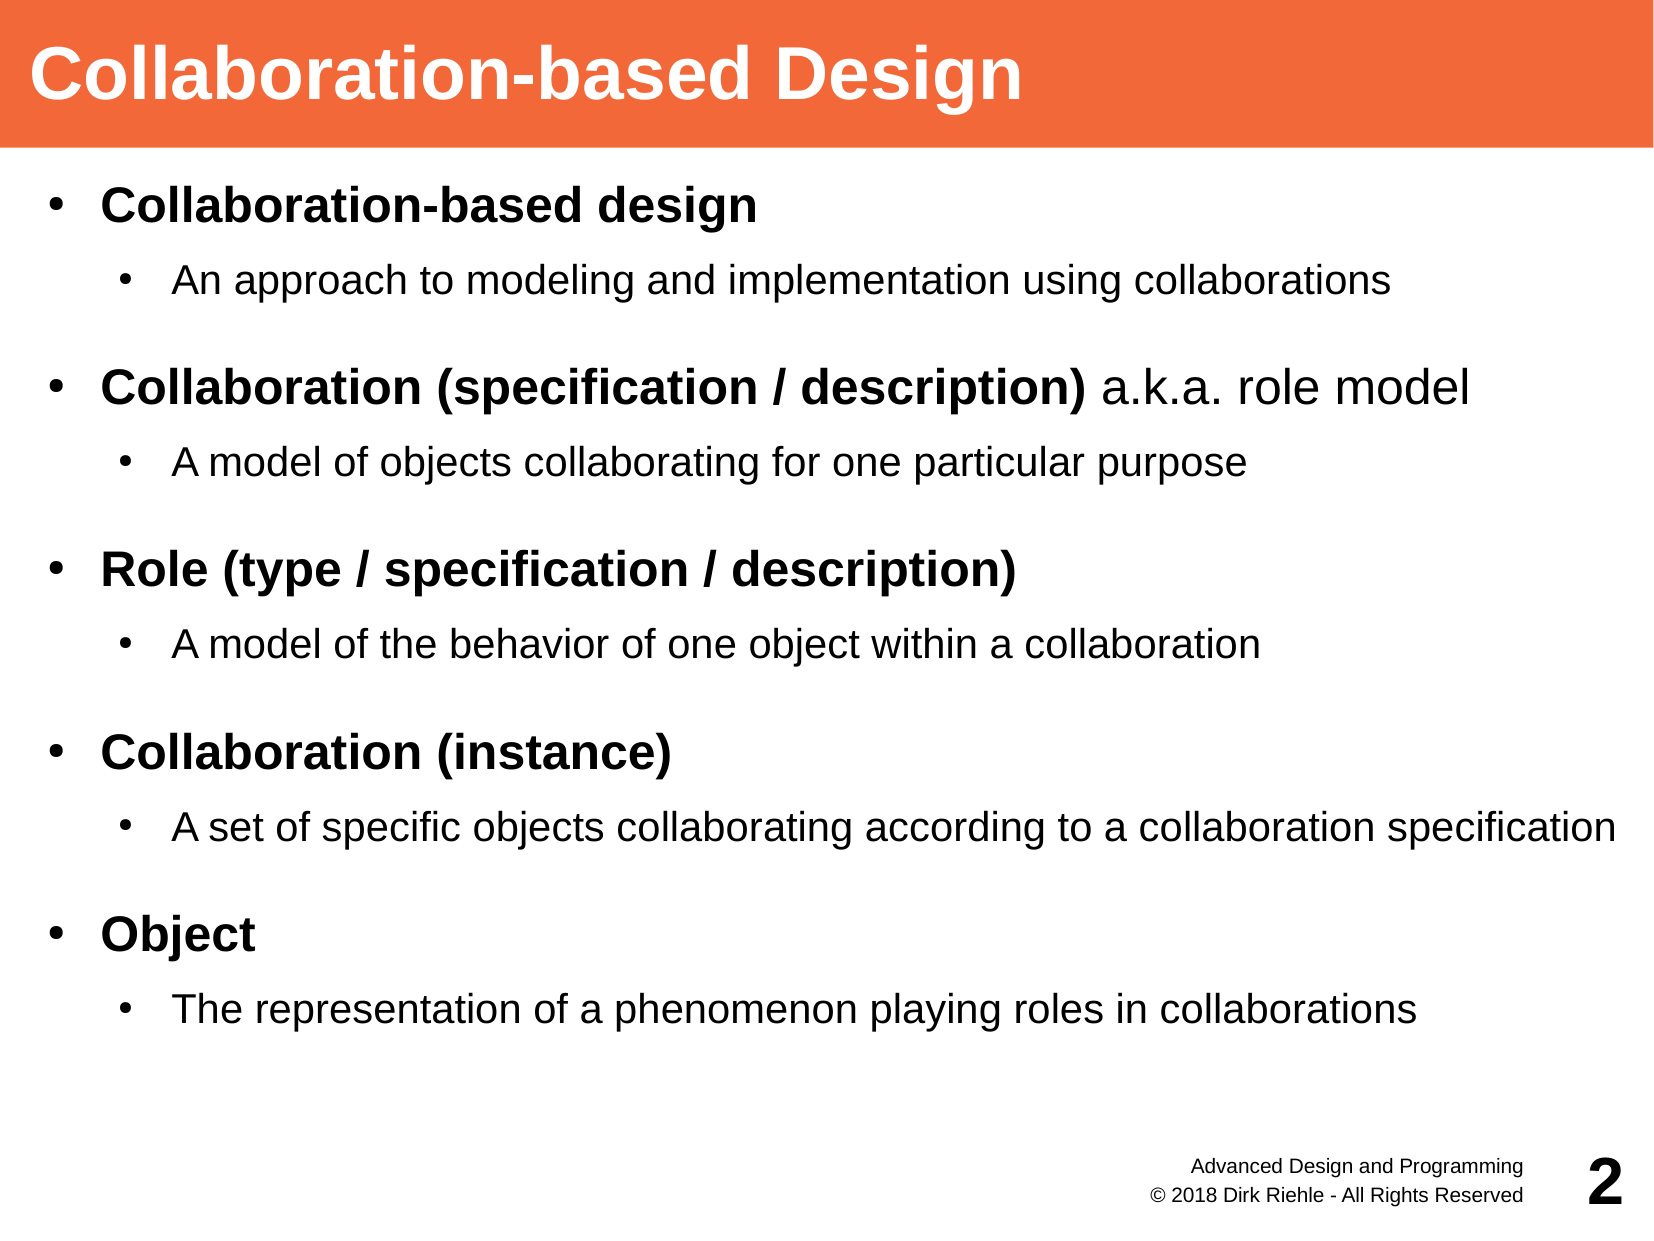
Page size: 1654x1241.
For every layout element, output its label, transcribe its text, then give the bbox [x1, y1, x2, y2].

list Collaboration-based design An approach to modeling and implementation using collaborations Collaboration (specification / description) a.k.a. role model A model of objects collaborating for one particular purpose Role (type / specification / description) A model of the behavior of one object within a collaboration Collaboration (instance) A set of specific objects collaborating according to a collaboration specification Object The representation of a phenomenon playing roles in collaborations [29, 177, 1625, 1063]
title Collaboration-based Design [0, 0, 1654, 148]
